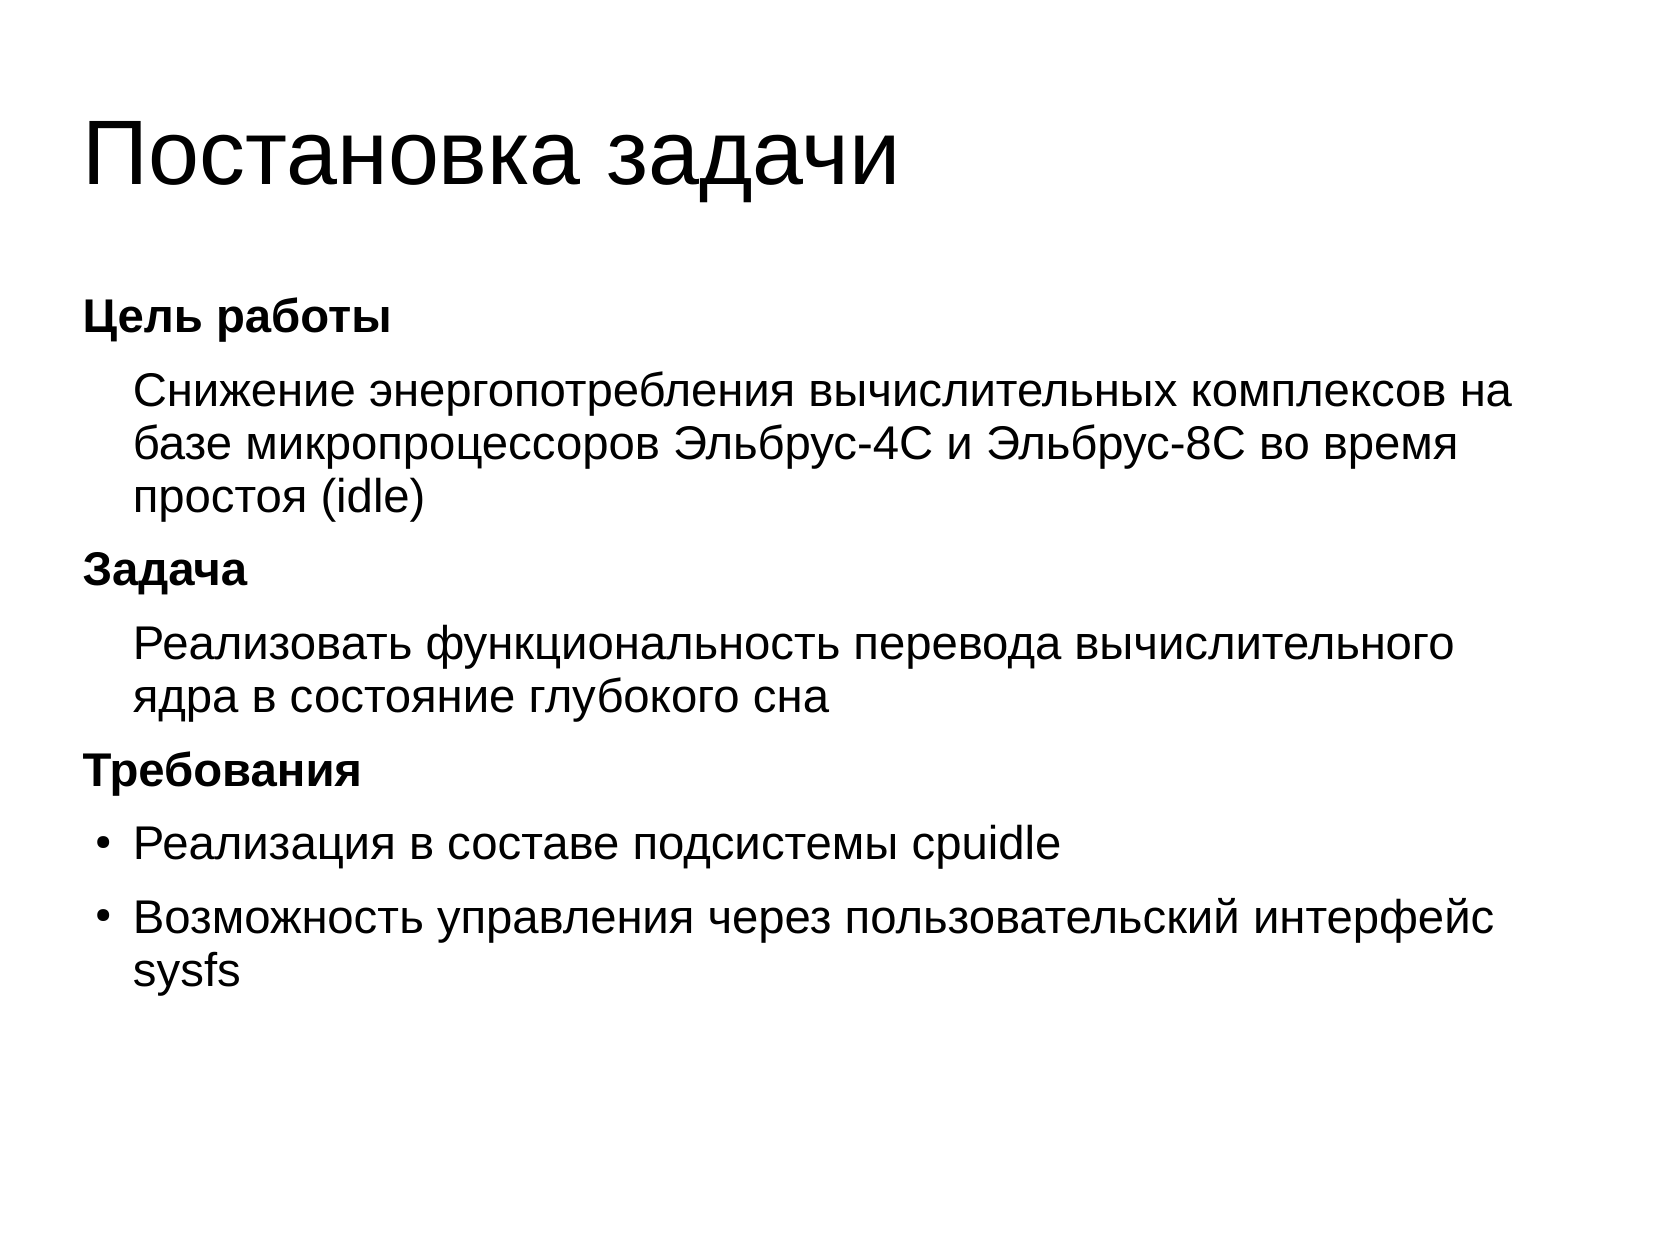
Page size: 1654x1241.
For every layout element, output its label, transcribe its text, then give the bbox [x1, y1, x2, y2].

list Цель работы Снижение энергопотребления вычислительных комплексов на базе микропроцессоров Эльбрус-4С и Эльбрус-8С во время простоя (idle) Задача Реализовать функциональность перевода вычислительного ядра в состояние глубокого сна Требования Реализация в составе подсистемы cpuidle Возможность управления через пользовательский интерфейс sysfs [82, 290, 1571, 1010]
title Постановка задачи [82, 49, 1571, 257]
